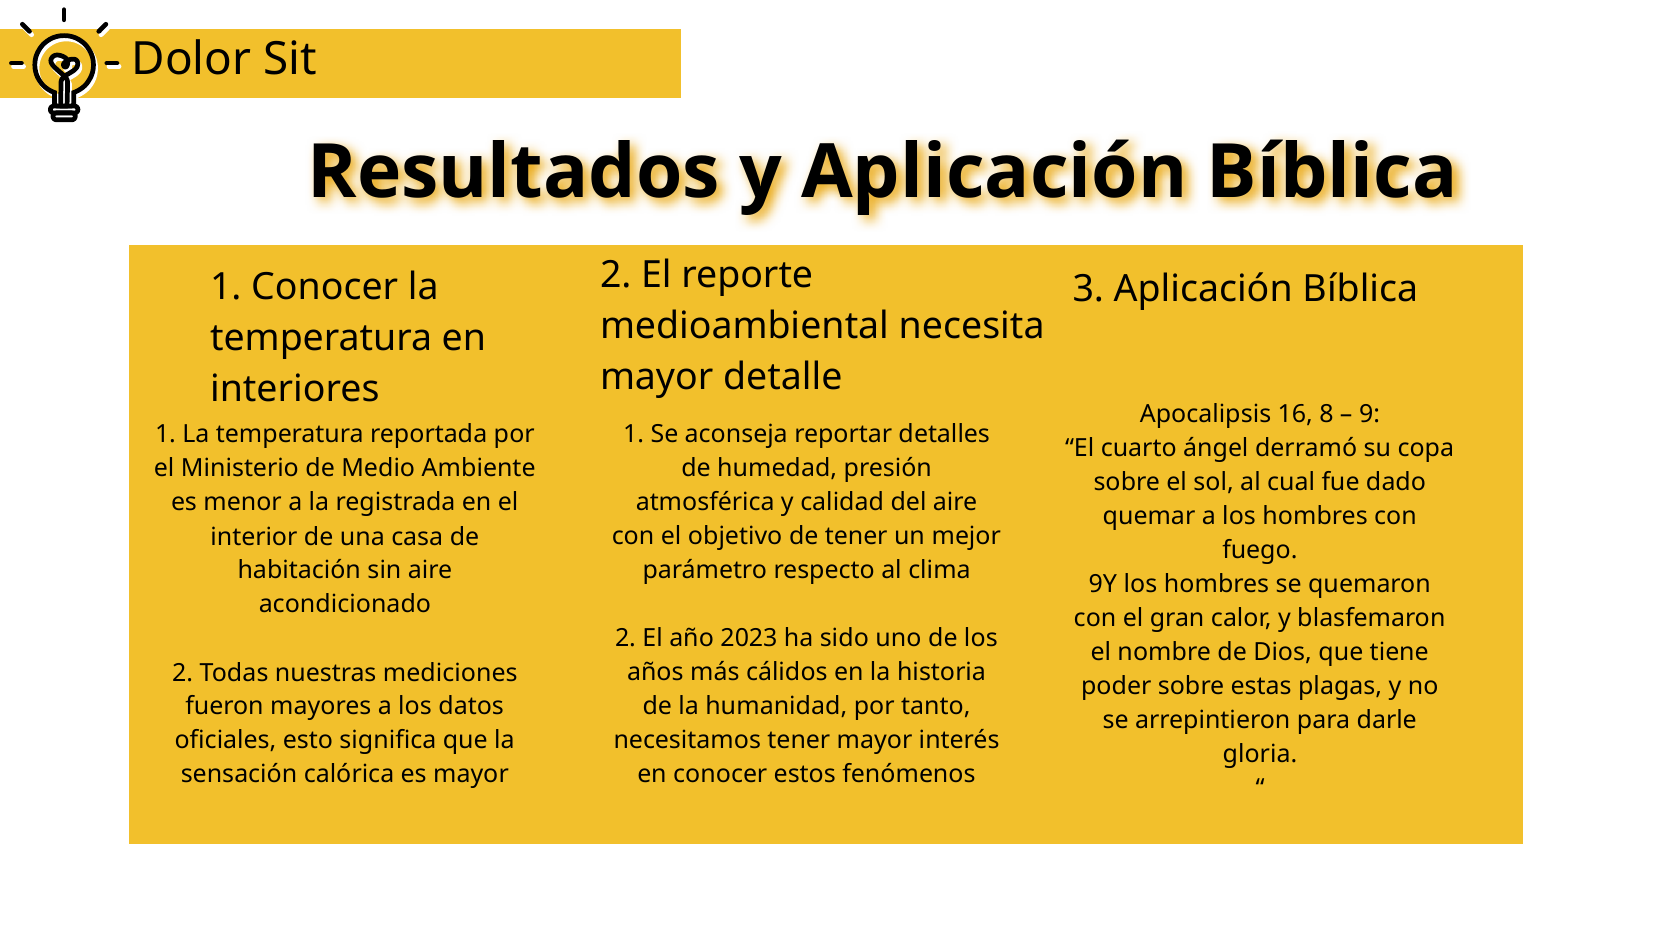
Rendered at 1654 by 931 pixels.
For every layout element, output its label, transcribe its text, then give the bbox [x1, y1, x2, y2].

title 1. Conocer la temperatura en interiores [210, 259, 526, 413]
title Dolor Sit [131, 16, 578, 97]
title Resultados y Aplicación Bíblica [265, 65, 1501, 271]
text_box Apocalipsis 16, 8 – 9: “El cuarto ángel derramó su copa sobre el sol, al cual fue dado quemar a los hombres con fuego. 9Y los hombres se quemaron con el gran calor, y blasfemaron el nombre de Dios, que tiene poder sobre estas plagas, y no se arrepintieron para darle gloria. “ [1065, 395, 1456, 804]
title 2. El reporte medioambiental necesita mayor detalle [600, 271, 1051, 401]
text_box 1. Se aconseja reportar detalles de humedad, presión atmosférica y calidad del aire con el objetivo de tener un mejor parámetro respecto al clima 2. El año 2023 ha sido uno de los años más cálidos en la historia de la humanidad, por tanto, necesitamos tener mayor interés en conocer estos fenómenos [611, 415, 1002, 791]
text_box 1. La temperatura reportada por el Ministerio de Medio Ambiente es menor a la registrada en el interior de una casa de habitación sin aire acondicionado 2. Todas nuestras mediciones fueron mayores a los datos oficiales, esto significa que la sensación calórica es mayor [150, 416, 541, 791]
title 3. Aplicación Bíblica [1072, 271, 1463, 338]
